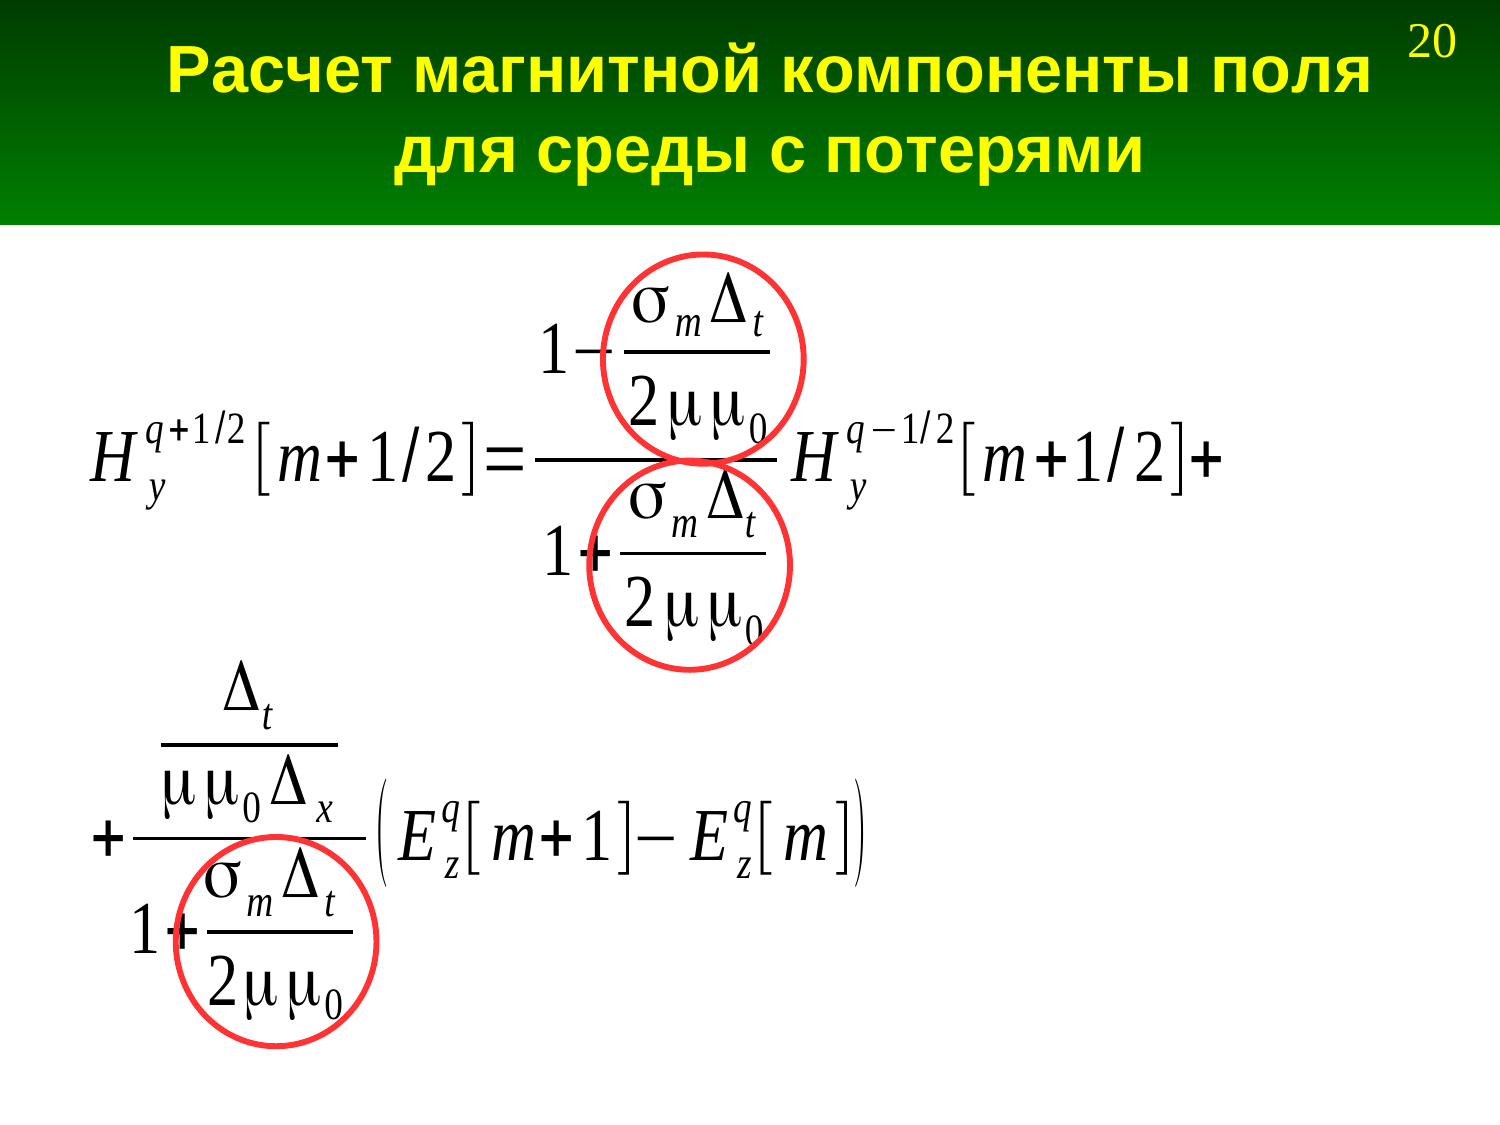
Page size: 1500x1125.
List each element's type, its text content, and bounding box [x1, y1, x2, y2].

chart [593, 465, 787, 666]
title Расчет магнитной компоненты поля для среды с потерями [100, 7, 1441, 204]
chart [179, 840, 373, 1032]
chart [606, 266, 800, 460]
chart [71, 266, 1244, 1032]
